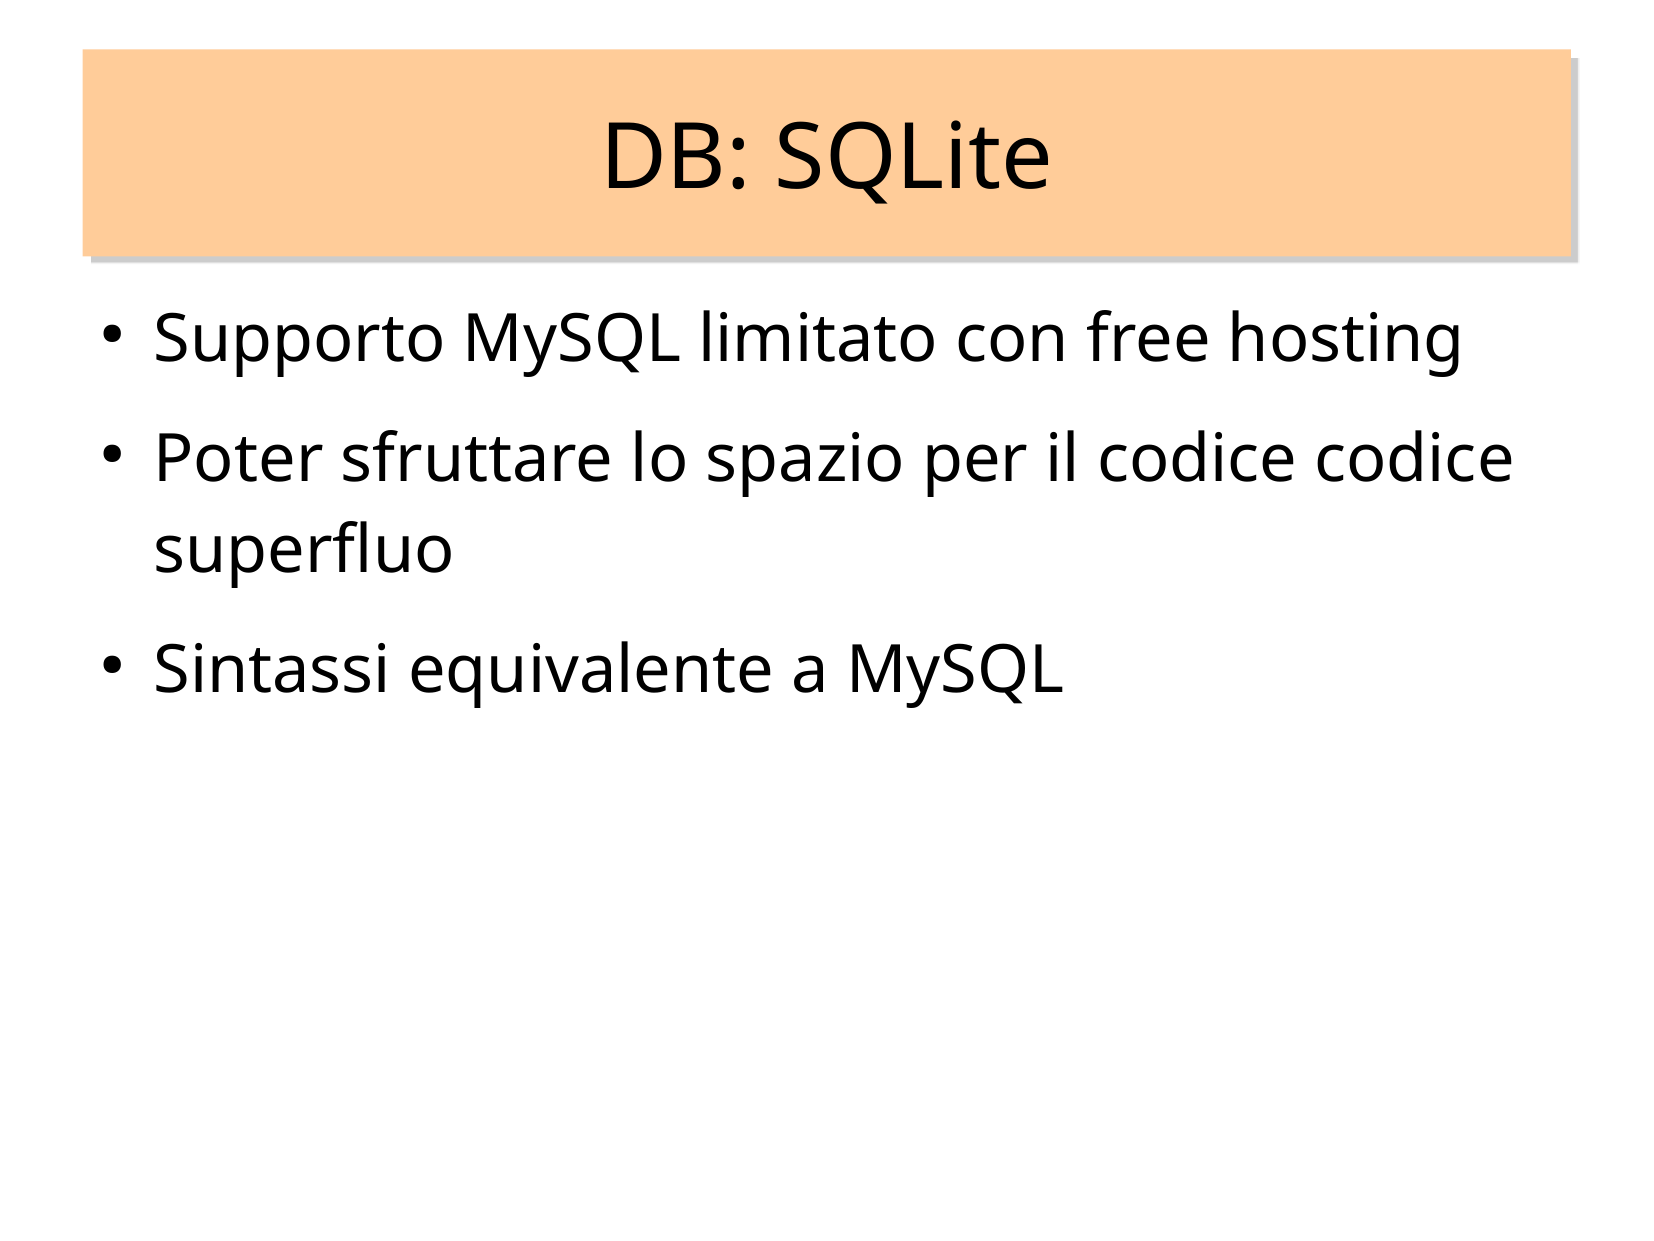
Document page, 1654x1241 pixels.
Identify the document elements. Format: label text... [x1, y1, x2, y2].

title DB: SQLite [82, 49, 1571, 257]
list Supporto MySQL limitato con free hosting Poter sfruttare lo spazio per il codice codice superfluo Sintassi equivalente a MySQL [82, 290, 1571, 1109]
